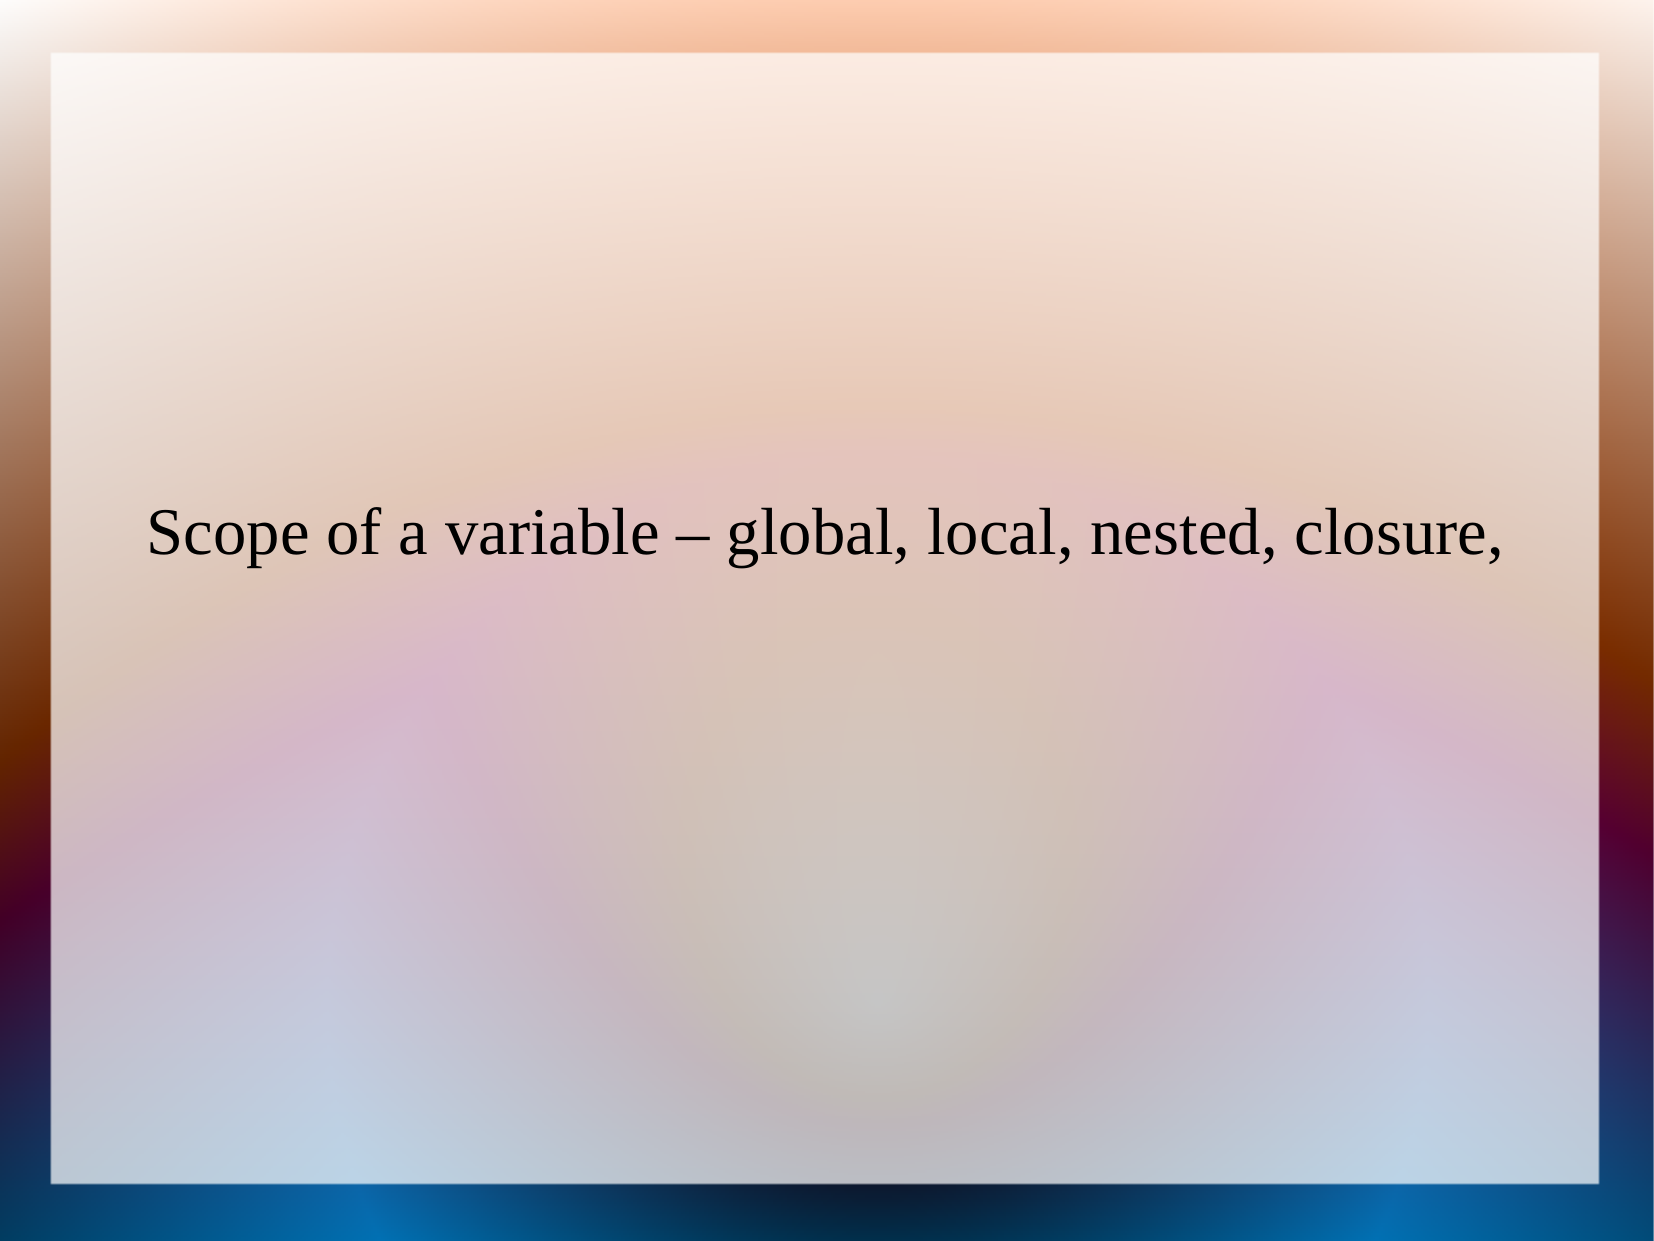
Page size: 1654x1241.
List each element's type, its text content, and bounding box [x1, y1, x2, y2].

picture [0, 0, 1654, 1241]
subtitle Scope of a variable – global, local, nested, closure, [82, 55, 1571, 1010]
